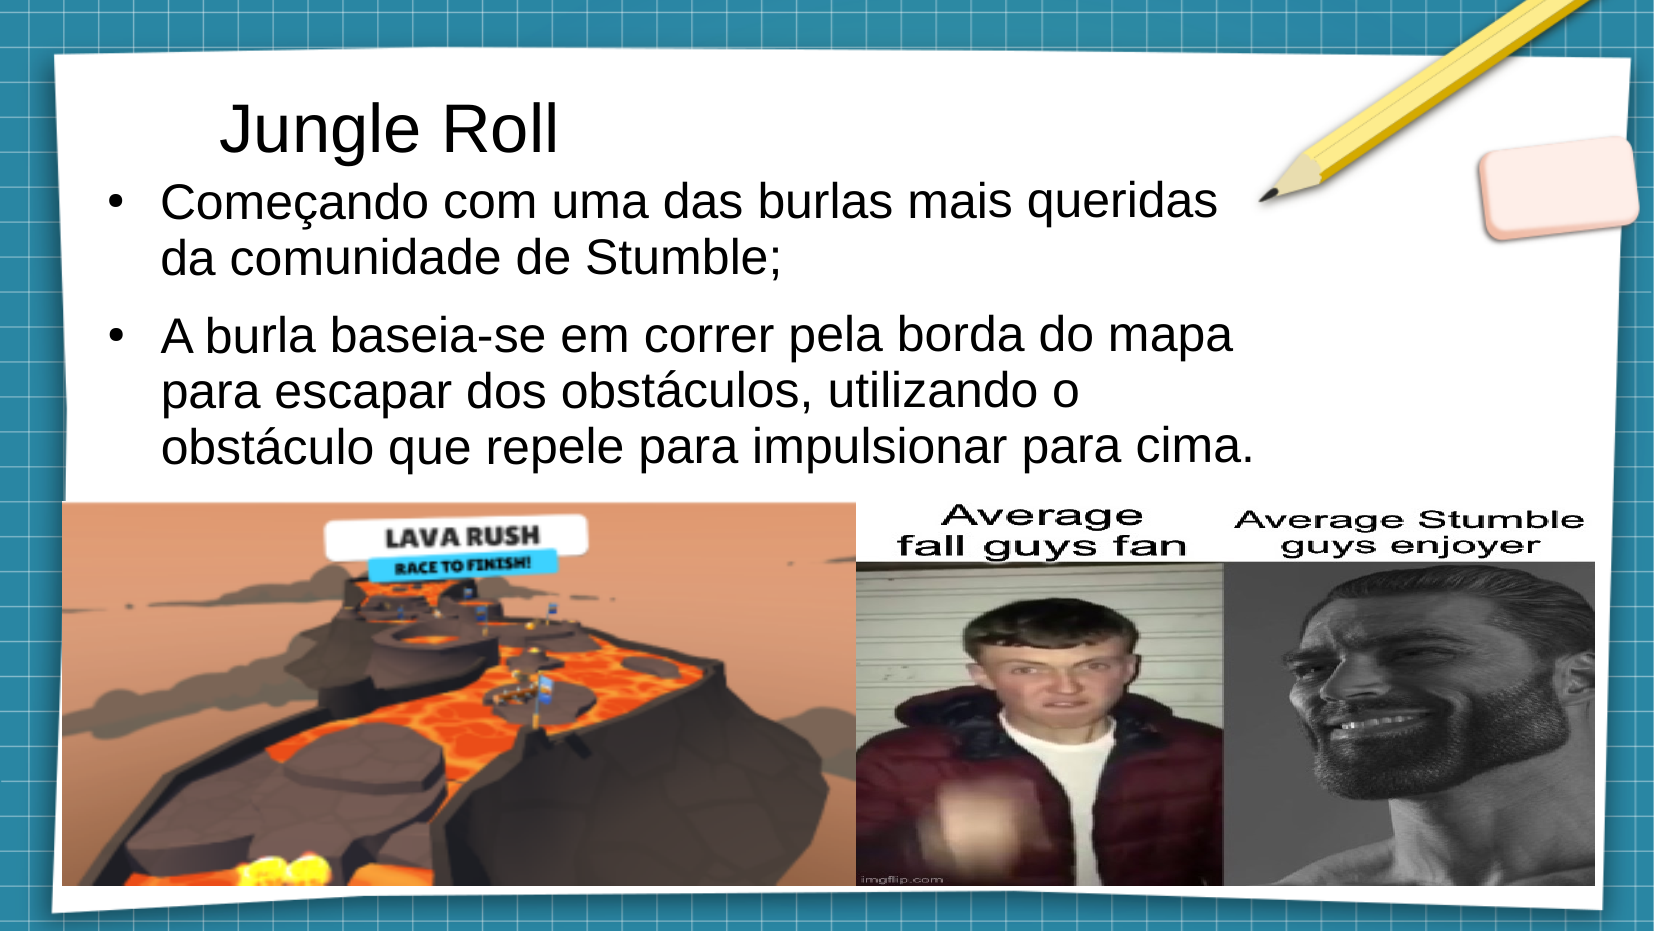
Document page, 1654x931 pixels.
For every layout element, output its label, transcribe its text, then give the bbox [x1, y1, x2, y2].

picture [0, 0, 1654, 931]
list Começando com uma das burlas mais queridas da comunidade de Stumble; A burla baseia-se em correr pela borda do mapa para escapar dos obstáculos, utilizando o obstáculo que repele para impulsionar para cima. [89, 170, 1271, 501]
title Jungle Roll [0, 51, 1134, 207]
